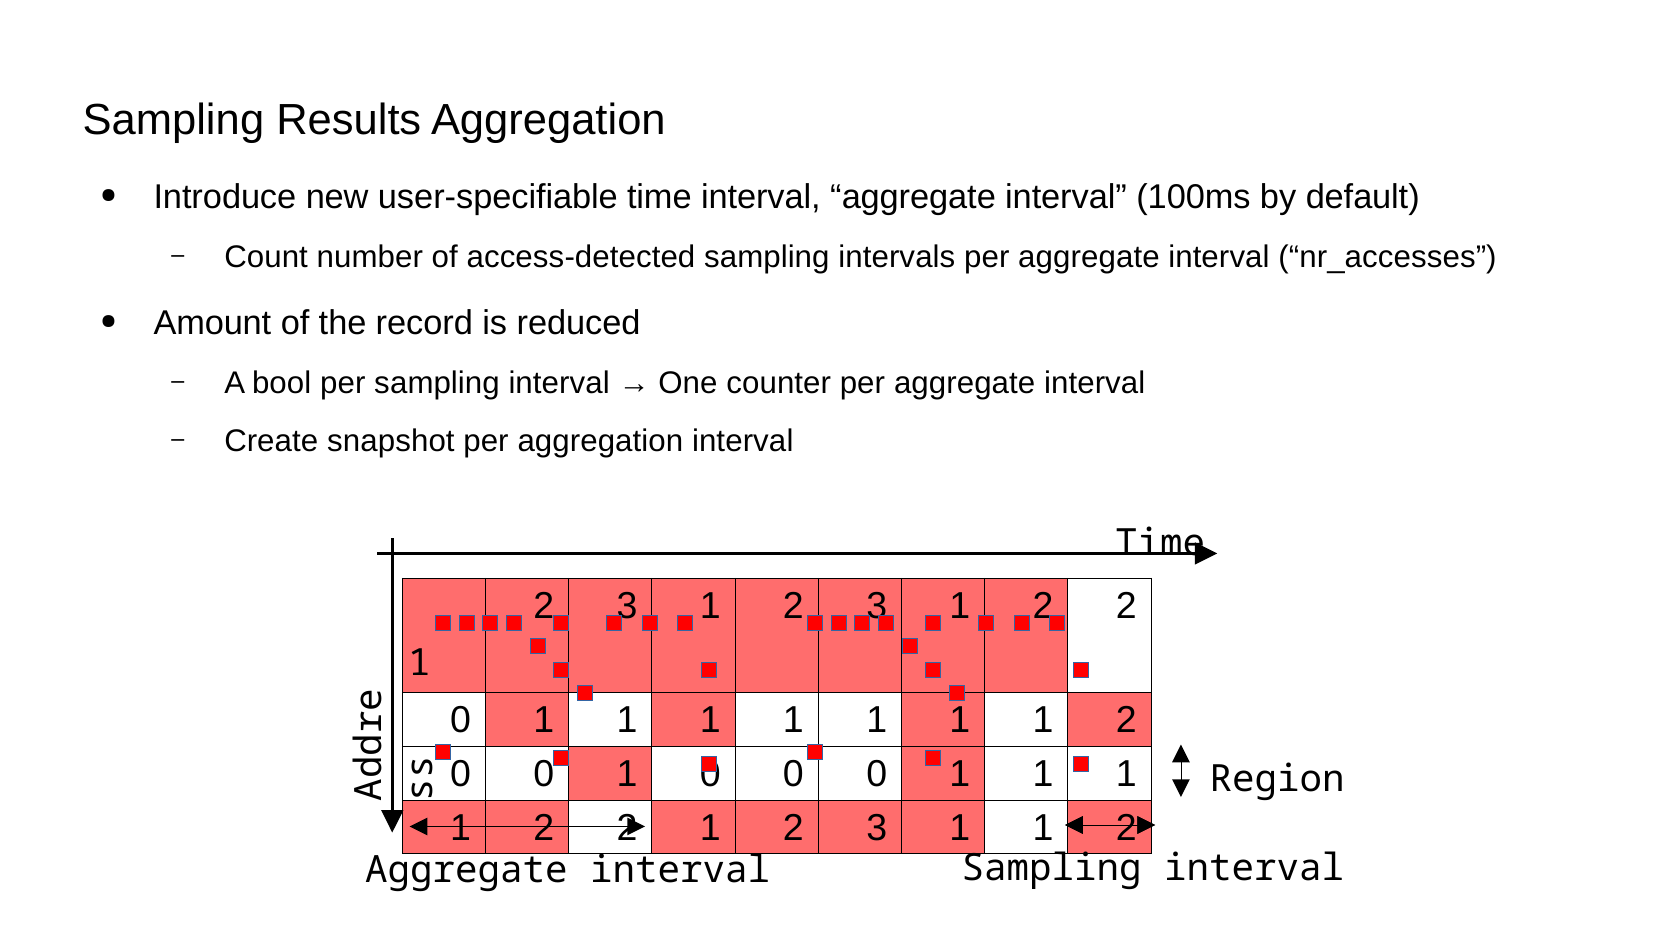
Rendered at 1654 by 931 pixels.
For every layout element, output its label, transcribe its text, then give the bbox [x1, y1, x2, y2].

text_box [553, 662, 569, 678]
table_cell 1 [403, 801, 485, 834]
table_cell 1 [569, 747, 651, 800]
table_cell 1 [902, 747, 984, 800]
table_header 3 [819, 579, 901, 692]
text_box [459, 615, 475, 631]
table_cell 0 [819, 747, 901, 800]
table_header 2 [985, 579, 1067, 692]
table_cell 2 [569, 827, 627, 834]
table_cell 1 [652, 693, 735, 746]
text_box [1049, 615, 1065, 631]
text_box [1014, 615, 1030, 631]
table_cell 3 [819, 801, 901, 853]
table_cell 1 [985, 747, 1067, 800]
table_cell 2 [569, 801, 651, 834]
table_cell 1 [985, 693, 1067, 746]
text_box [854, 615, 870, 631]
text_box [553, 615, 569, 631]
table_cell 1 [463, 827, 485, 834]
table_cell 2 [486, 827, 544, 834]
text_box [701, 662, 717, 678]
text_box [701, 756, 717, 772]
text_box [506, 615, 522, 631]
text_box [878, 615, 894, 631]
table_header 1 [403, 579, 485, 692]
table_cell 1 [486, 693, 568, 746]
table_cell 2 [1083, 826, 1127, 833]
text_box [553, 750, 569, 766]
text_box [949, 685, 965, 701]
table_header 1 [652, 579, 735, 692]
table_cell 1 [652, 801, 735, 853]
text_box [807, 744, 823, 760]
table_cell 1 [819, 693, 901, 746]
text_box [577, 685, 593, 701]
table_cell 1 [736, 693, 818, 746]
table_cell 0 [652, 747, 735, 800]
list Introduce new user-specifiable time interval, “aggregate interval” (100ms by default) Count number of access-detected sampling intervals per aggregate interval (“nr_accesses”) Amount of the record is reduced A bool per sampling interval → One counter per aggregate interval Create snapshot per aggregation interval [82, 177, 1571, 833]
table_cell 2 [541, 827, 568, 834]
table_cell 2 [486, 801, 568, 826]
table_cell 1 [902, 801, 984, 853]
table_cell 0 [403, 693, 485, 746]
table_cell 1 [902, 693, 984, 746]
text_box [1073, 662, 1089, 678]
text_box [482, 615, 498, 631]
table_cell 0 [486, 747, 568, 800]
table_header 1 [902, 579, 984, 692]
table_cell 2 [1124, 826, 1137, 833]
text_box [642, 615, 658, 631]
table_header 2 [486, 579, 568, 692]
text_box Sampling interval [946, 833, 1296, 886]
text_box [530, 638, 546, 654]
text_box [925, 662, 941, 678]
text_box [606, 615, 622, 631]
table_cell 2 [1068, 693, 1151, 746]
table_cell 1 [985, 801, 1067, 833]
text_box [978, 615, 994, 631]
table_cell 2 [1068, 827, 1079, 833]
text_box Aggregate interval [350, 834, 718, 888]
table_cell 1 [428, 827, 459, 834]
table_cell 2 [1068, 801, 1151, 825]
text_box [435, 615, 451, 631]
text_box [925, 615, 941, 631]
text_box [677, 615, 693, 631]
text_box Region [1194, 744, 1338, 798]
title Sampling Results Aggregation [82, 81, 1571, 157]
table_header 2 [736, 579, 818, 692]
text_box Address [333, 654, 387, 816]
table_cell 2 [1142, 828, 1151, 833]
text_box Time [1100, 508, 1206, 561]
table_cell 1 [569, 693, 651, 746]
text_box [807, 615, 823, 631]
text_box [1073, 756, 1089, 772]
table_header 3 [569, 579, 651, 692]
text_box [435, 744, 451, 760]
table_cell 1 [1068, 747, 1151, 800]
text_box [925, 750, 941, 766]
table_cell 0 [736, 747, 818, 800]
text_box [831, 615, 847, 631]
text_box [902, 638, 918, 654]
table_header 2 [1068, 579, 1151, 692]
table_cell 0 [403, 747, 485, 800]
table_cell 2 [736, 801, 818, 853]
